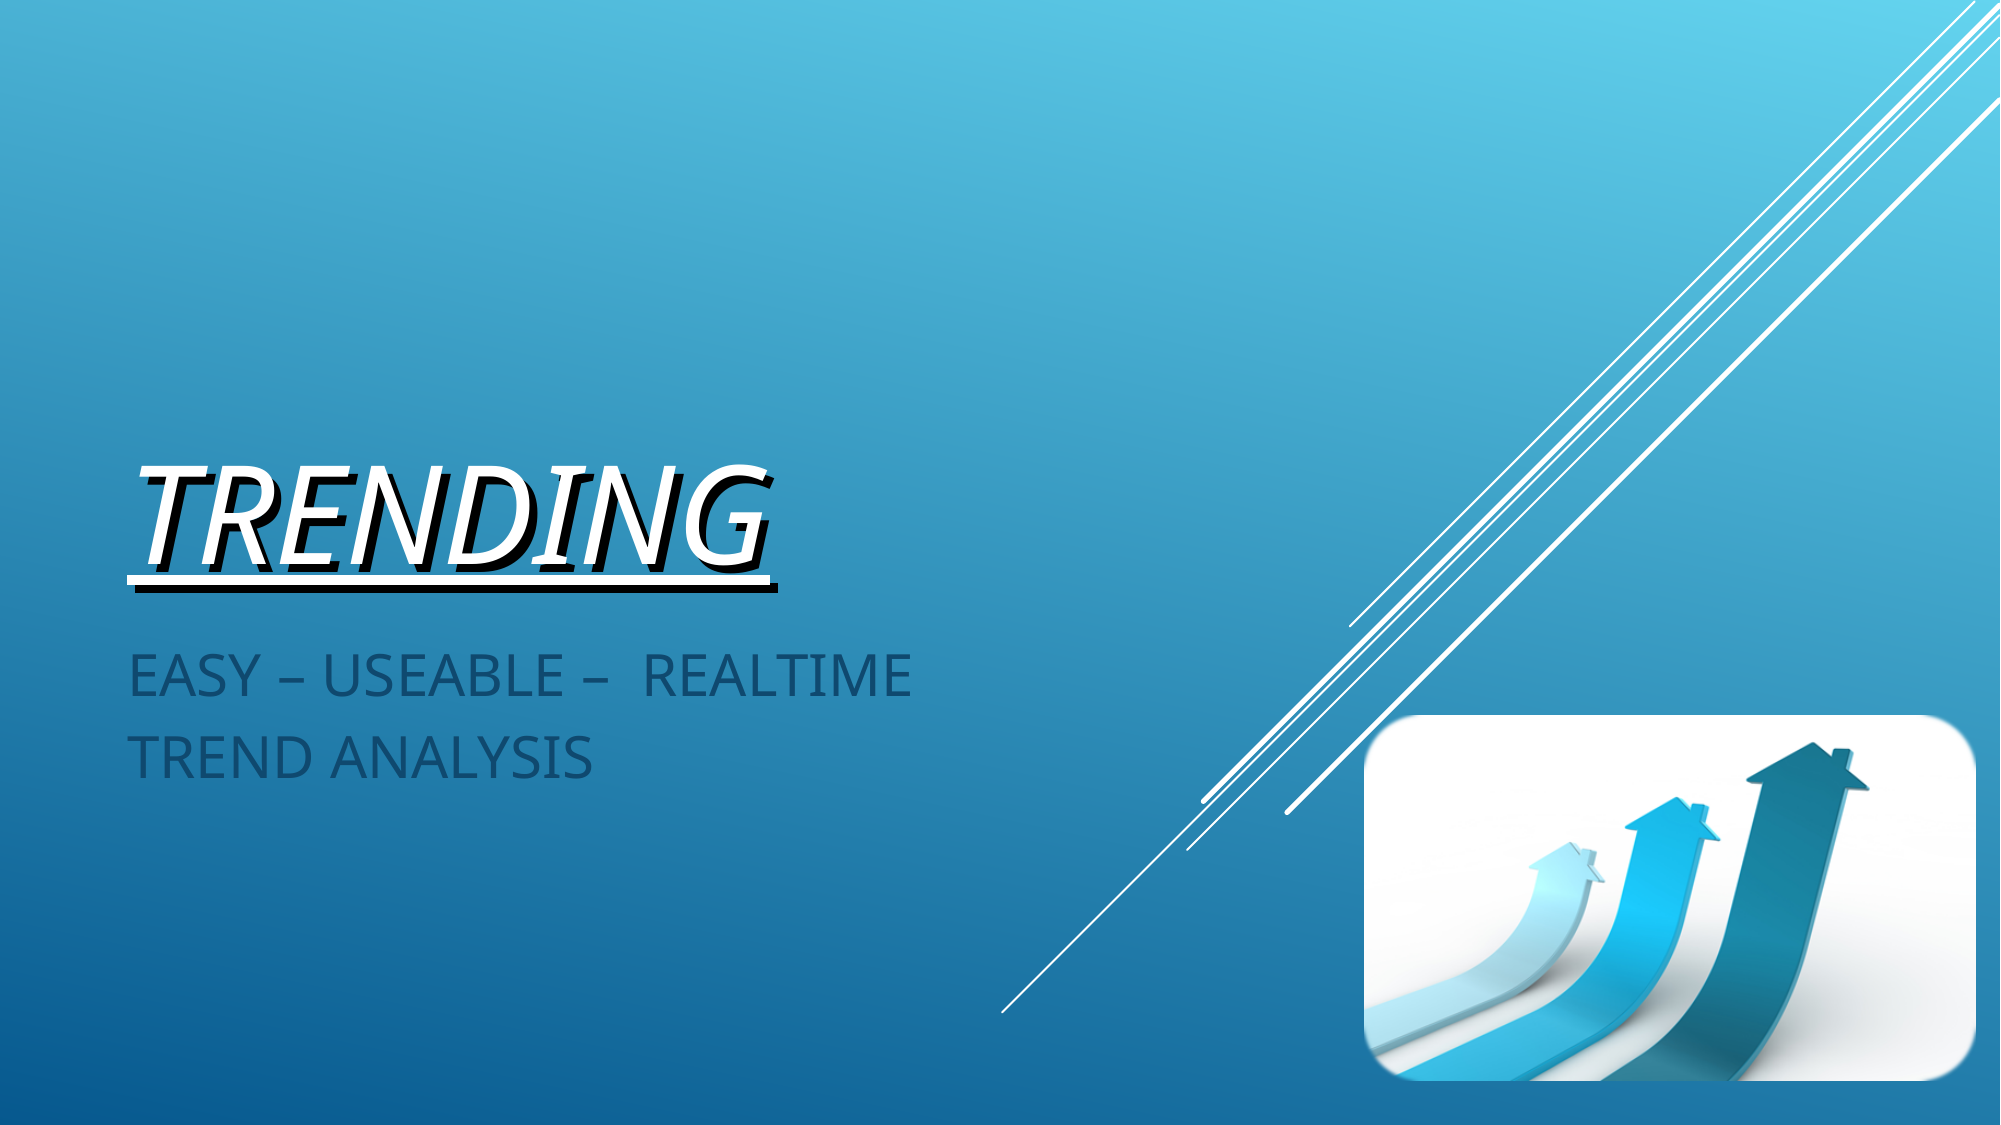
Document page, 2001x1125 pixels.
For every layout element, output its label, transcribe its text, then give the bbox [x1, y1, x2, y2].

title TrenDing [112, 112, 1425, 601]
subtitle EASY – USEABLE – REALTIME TREND ANALYSIS [112, 630, 1163, 950]
picture [1364, 715, 1976, 1081]
